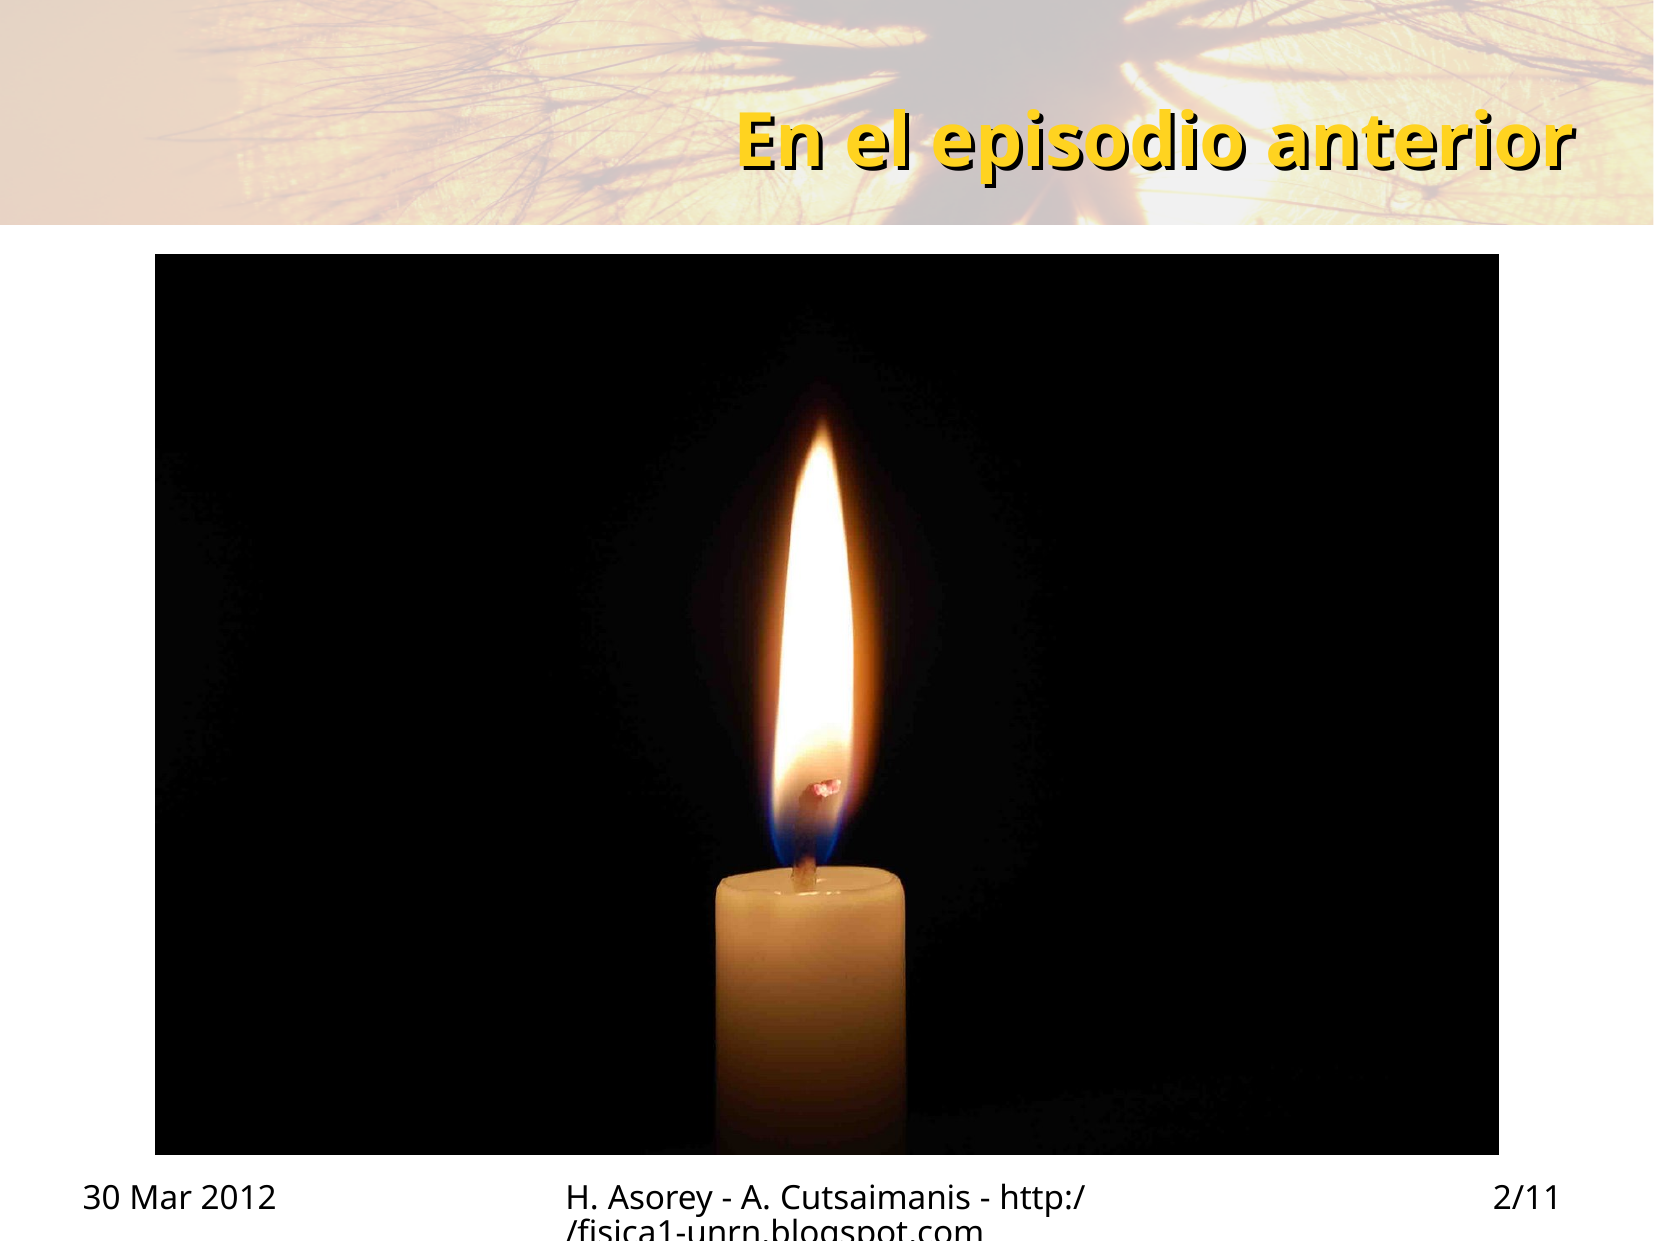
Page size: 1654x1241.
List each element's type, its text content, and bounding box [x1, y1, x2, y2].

picture [155, 254, 1499, 1156]
picture [0, 0, 1654, 225]
title En el episodio anterior [86, 49, 1576, 226]
